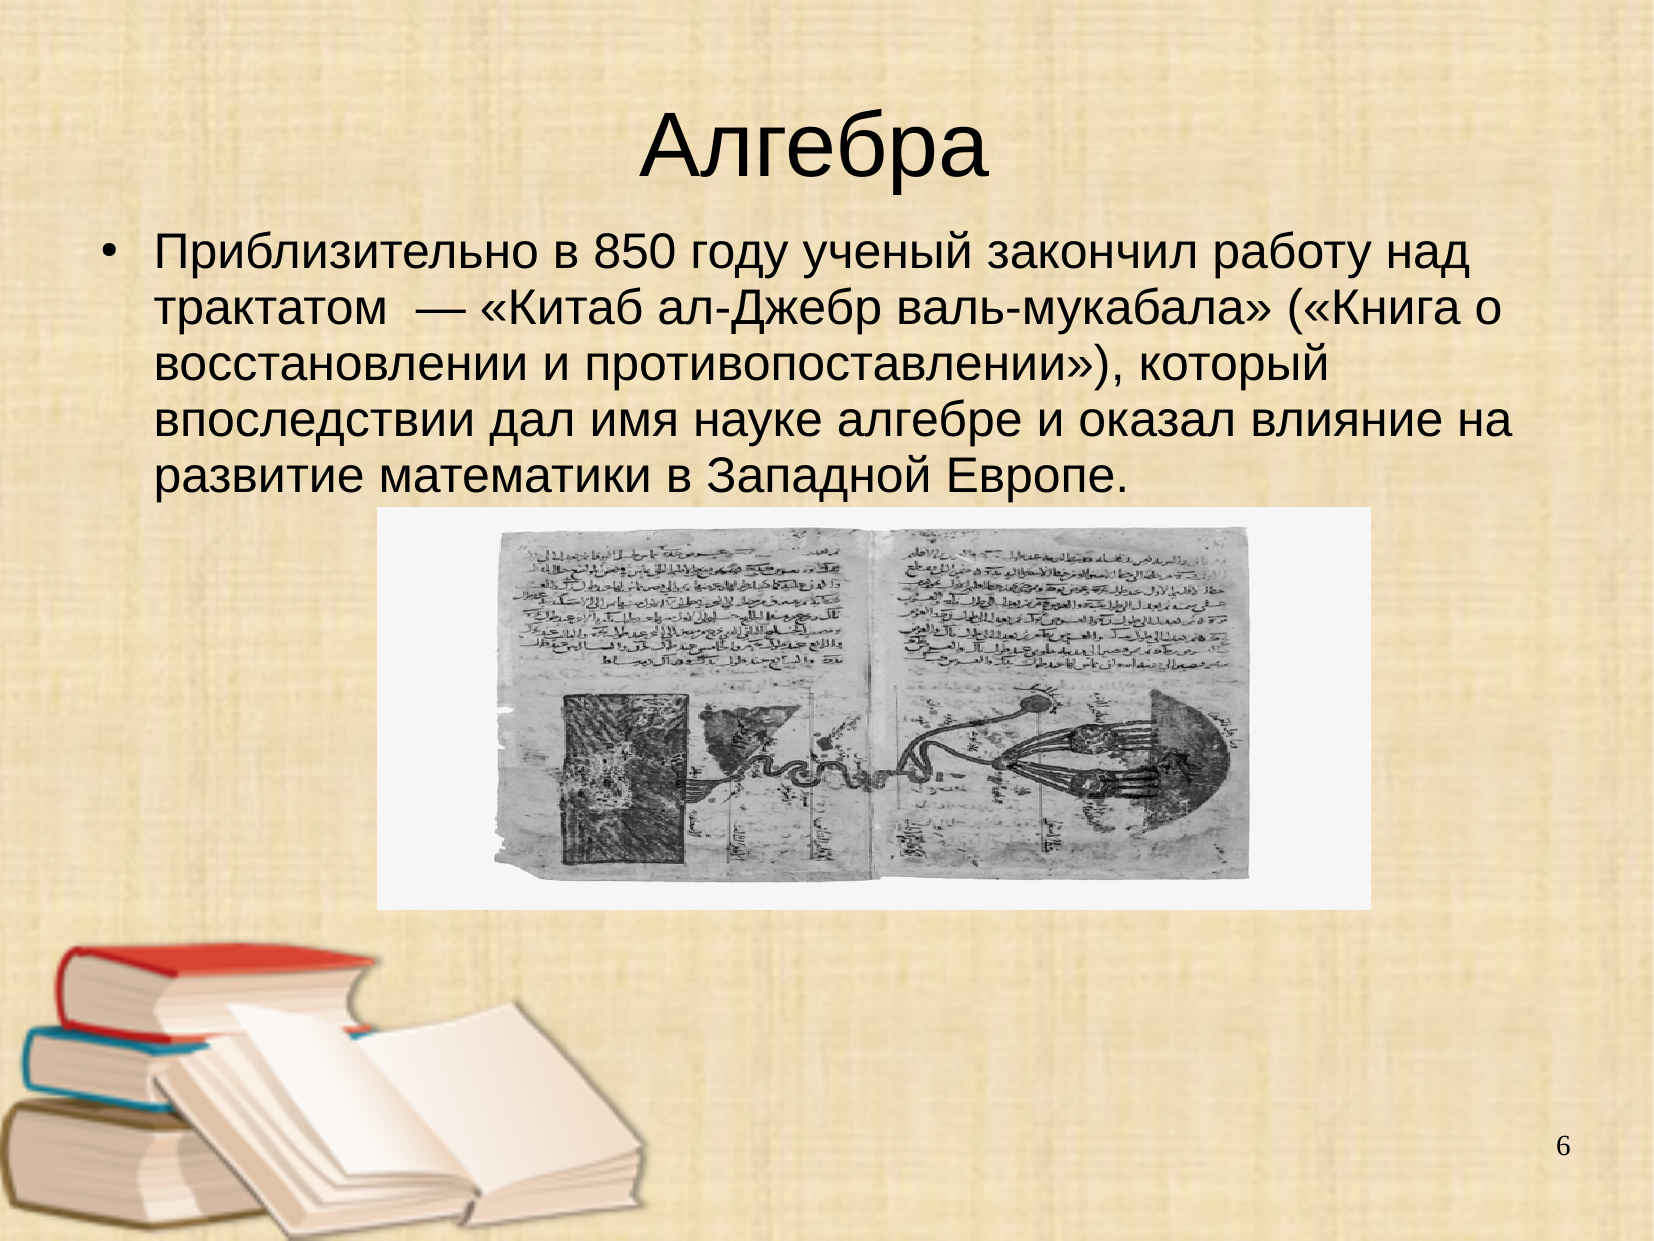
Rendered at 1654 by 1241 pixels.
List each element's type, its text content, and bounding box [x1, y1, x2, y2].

picture [0, 0, 1654, 1241]
list Приблизительно в 850 году ученый закончил работу над трактатом — «Китаб ал-Джебр валь-мукабала» («Книга о восстановлении и противопоставлении»), который впоследствии дал имя науке алгебре и оказал влияние на развитие математики в Западной Европе. [82, 223, 1571, 615]
list Алгебра [35, 93, 1524, 485]
